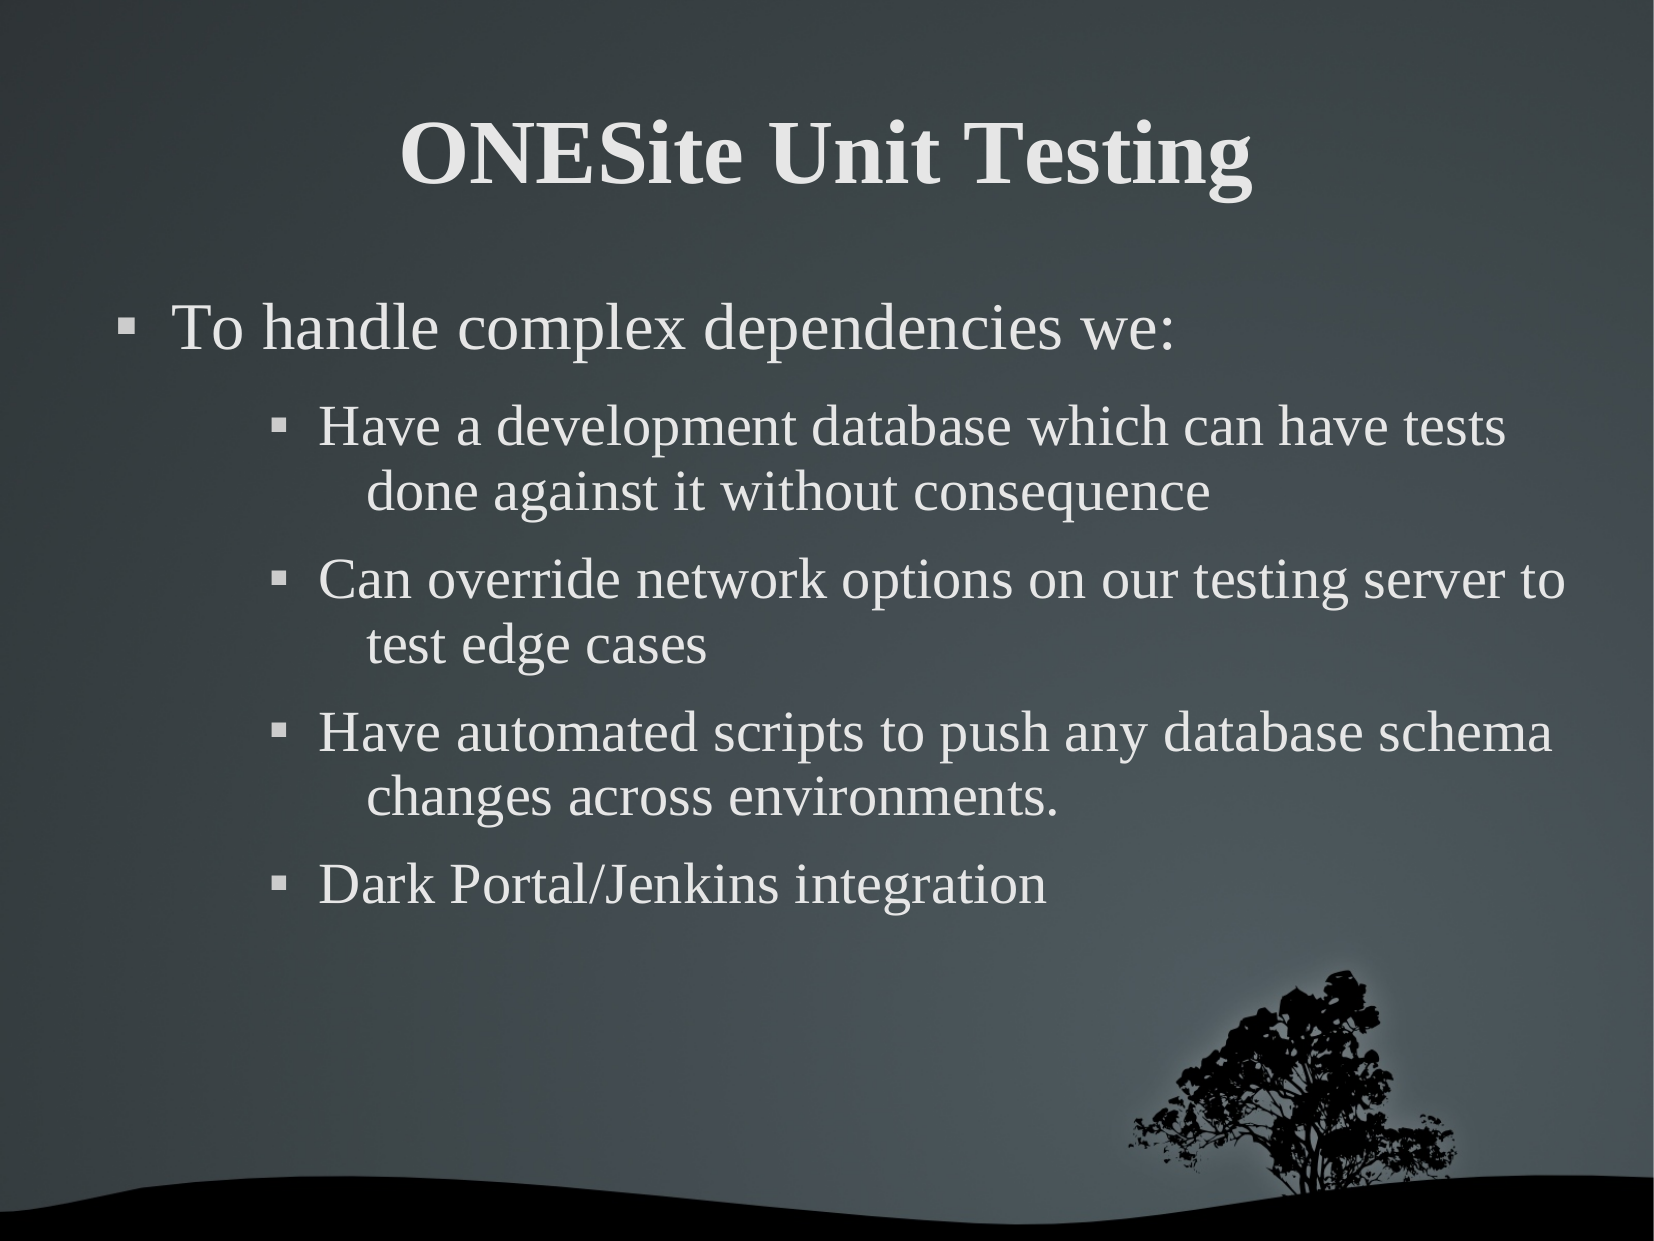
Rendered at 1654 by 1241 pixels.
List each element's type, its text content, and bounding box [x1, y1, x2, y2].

list To handle complex dependencies we: Have a development database which can have tests done against it without consequence Can override network options on our testing server to test edge cases Have automated scripts to push any database schema changes across environments. Dark Portal/Jenkins integration [82, 290, 1571, 1109]
title ONESite Unit Testing [82, 49, 1571, 257]
picture [0, 0, 1654, 1241]
